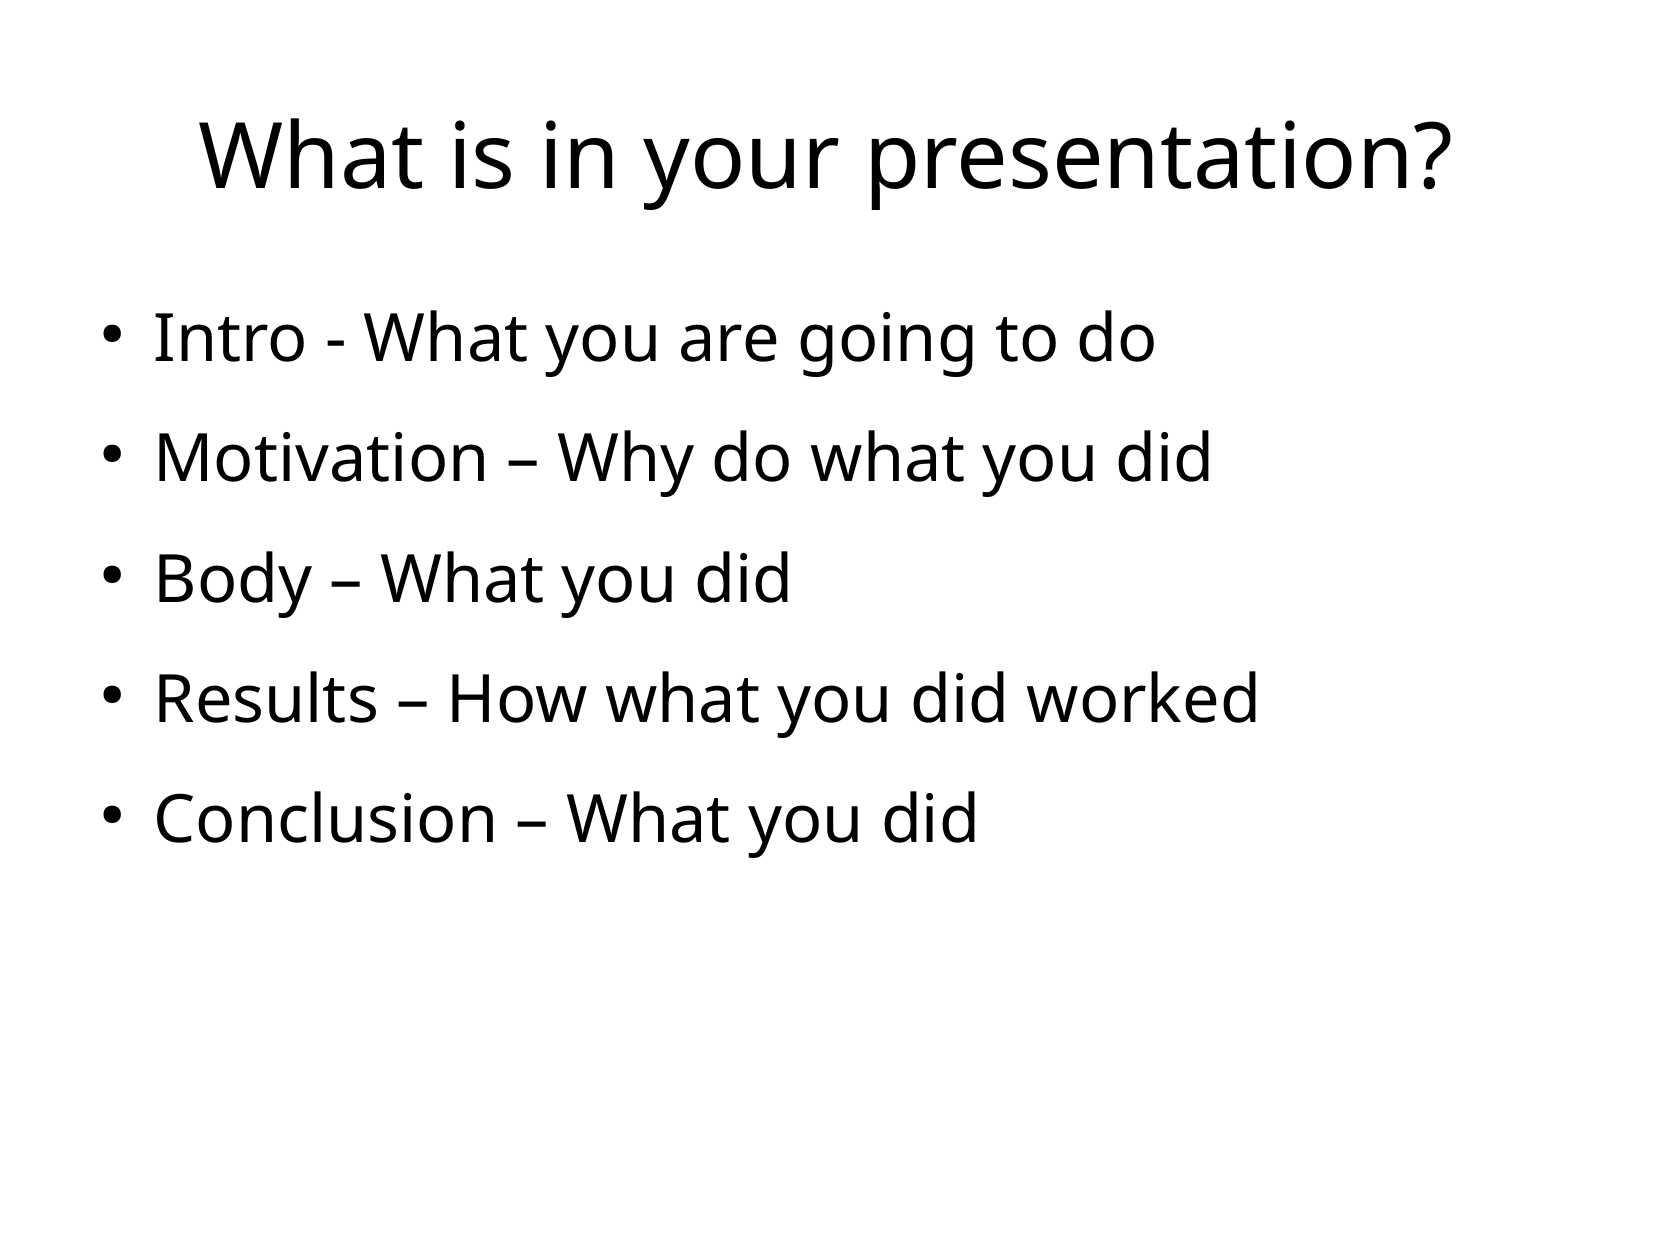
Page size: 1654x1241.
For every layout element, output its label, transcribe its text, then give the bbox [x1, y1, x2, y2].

list Intro - What you are going to do Motivation – Why do what you did Body – What you did Results – How what you did worked Conclusion – What you did [82, 290, 1571, 1109]
title What is in your presentation? [82, 56, 1571, 250]
